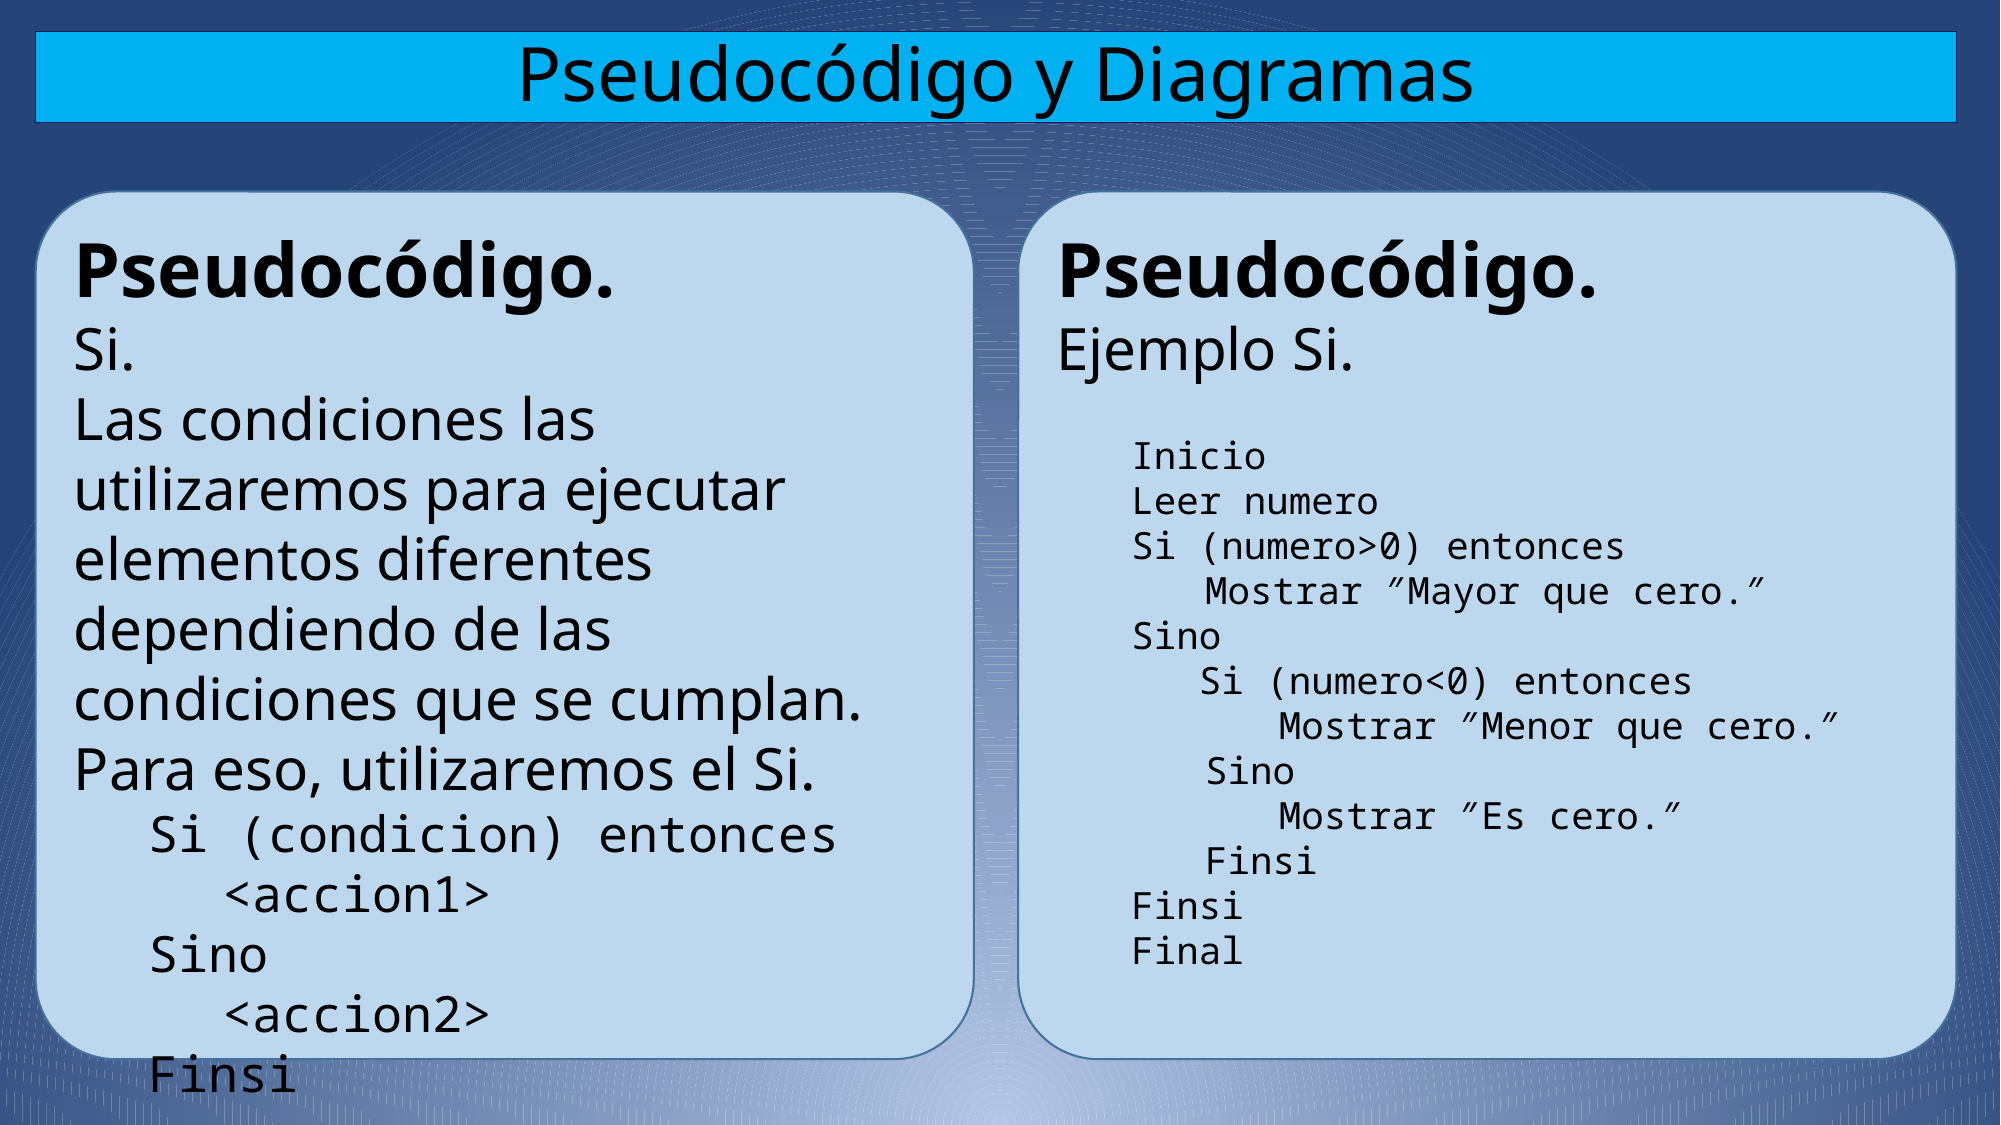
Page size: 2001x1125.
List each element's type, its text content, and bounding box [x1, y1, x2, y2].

title Pseudocódigo y Diagramas [35, 31, 1957, 123]
text_box Pseudocódigo. Si. Las condiciones las utilizaremos para ejecutar elementos diferentes dependiendo de las condiciones que se cumplan. Para eso, utilizaremos el Si. Si (condicion) entonces <accion1> Sino <accion2> Finsi [35, 191, 974, 1060]
text_box Pseudocódigo. Ejemplo Si. Inicio Leer numero Si (numero>0) entonces Mostrar ″Mayor que cero.″ Sino Si (numero<0) entonces Mostrar ″Menor que cero.″ Sino Mostrar ″Es cero.″ Finsi Finsi Final [1018, 191, 1957, 1060]
